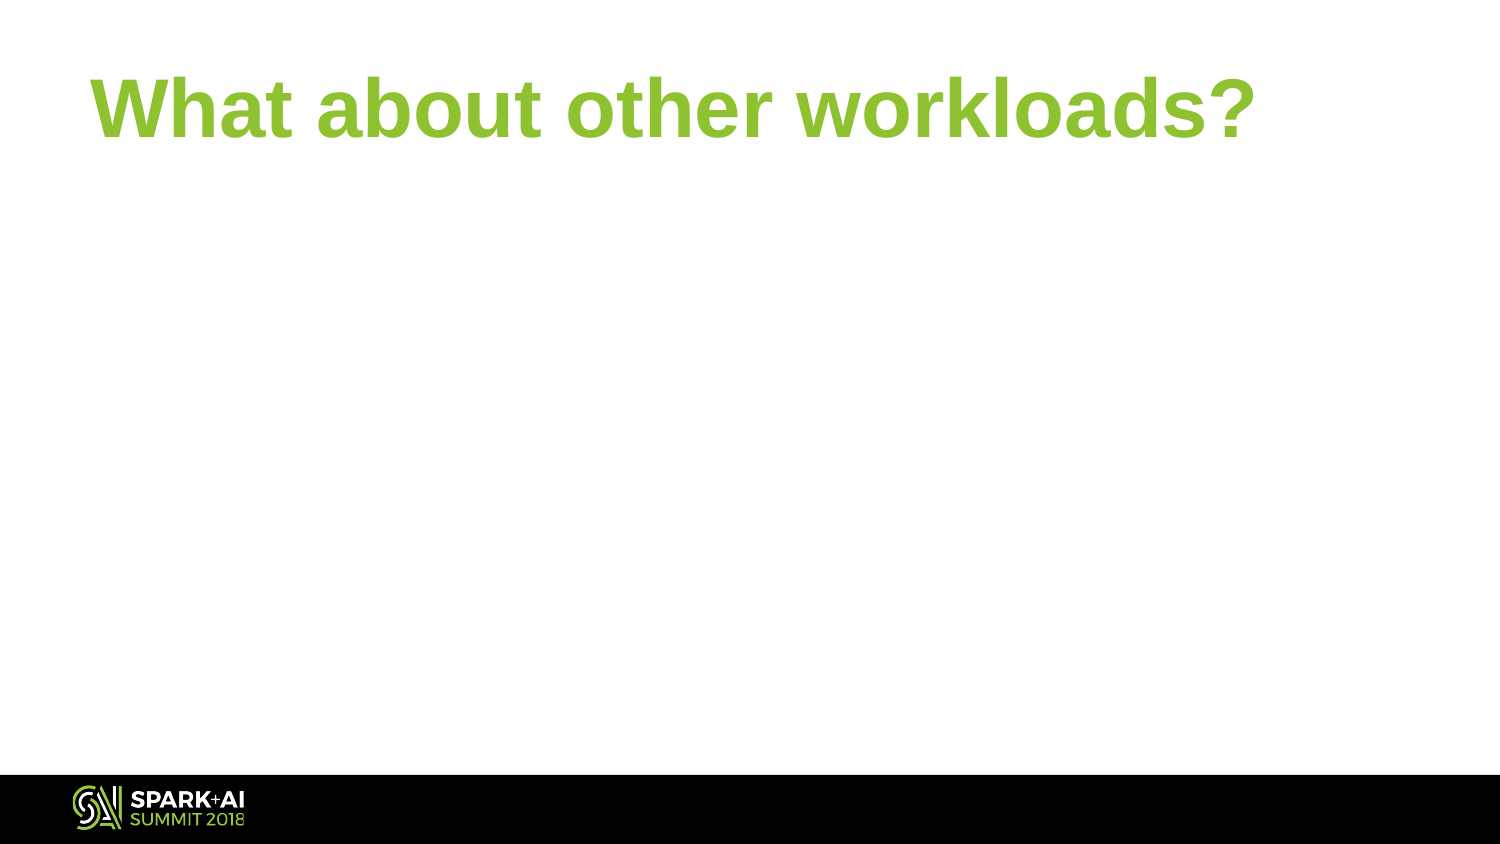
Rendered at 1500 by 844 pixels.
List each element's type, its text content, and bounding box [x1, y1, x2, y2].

title What about other workloads? [75, 33, 1426, 175]
